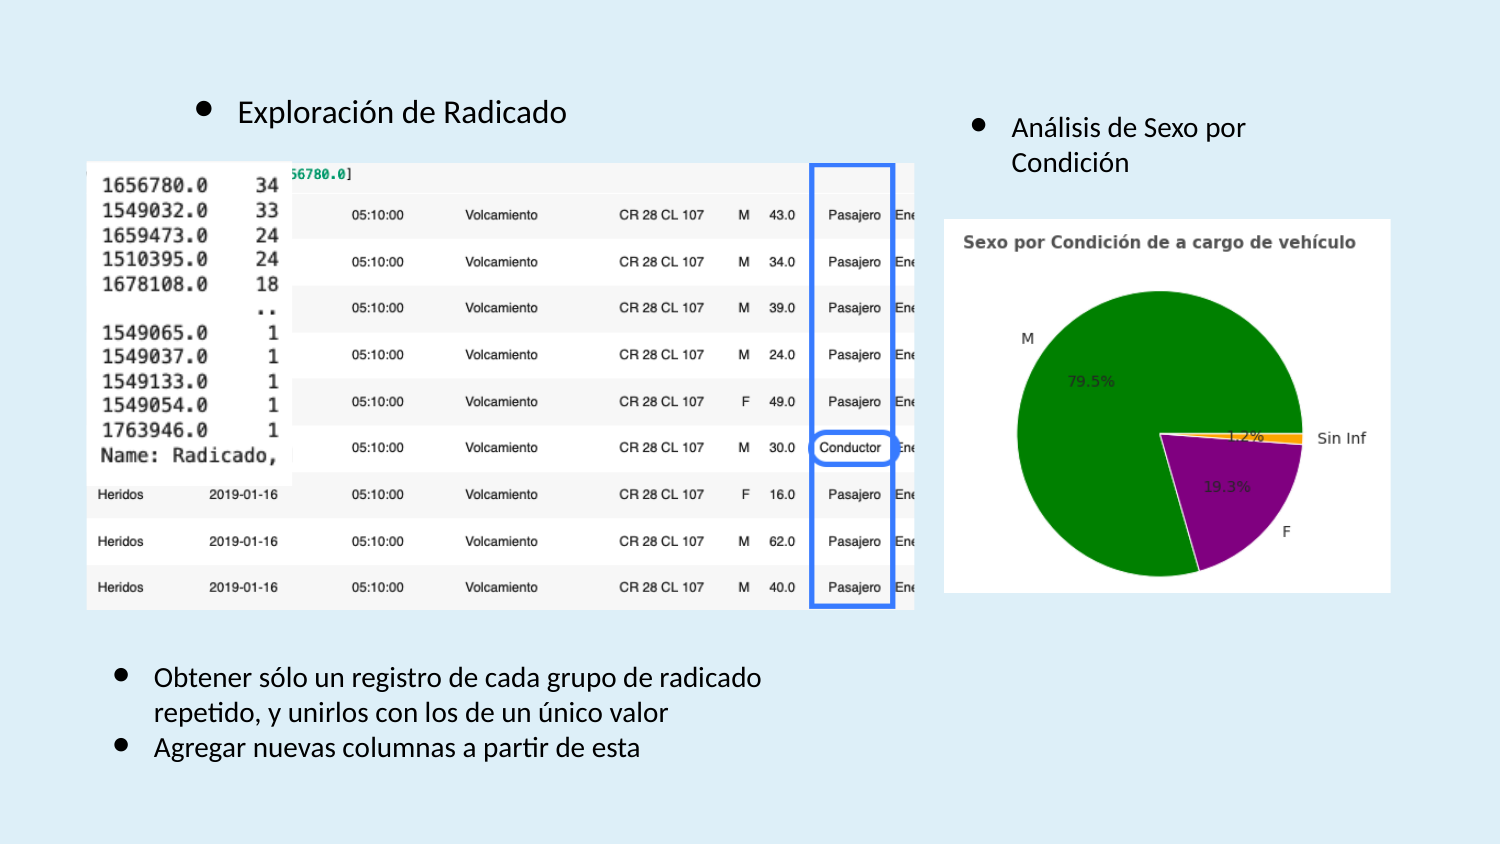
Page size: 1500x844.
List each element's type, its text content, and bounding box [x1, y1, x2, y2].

picture [944, 219, 1391, 593]
text_box Obtener sólo un registro de cada grupo de radicado repetido, y unirlos con los de un único valor Agregar nuevas columnas a partir de esta [86, 647, 833, 775]
picture [86, 161, 915, 610]
text_box Análisis de Sexo por Condición [944, 97, 1373, 191]
text_box Exploración de Radicado [169, 79, 658, 142]
